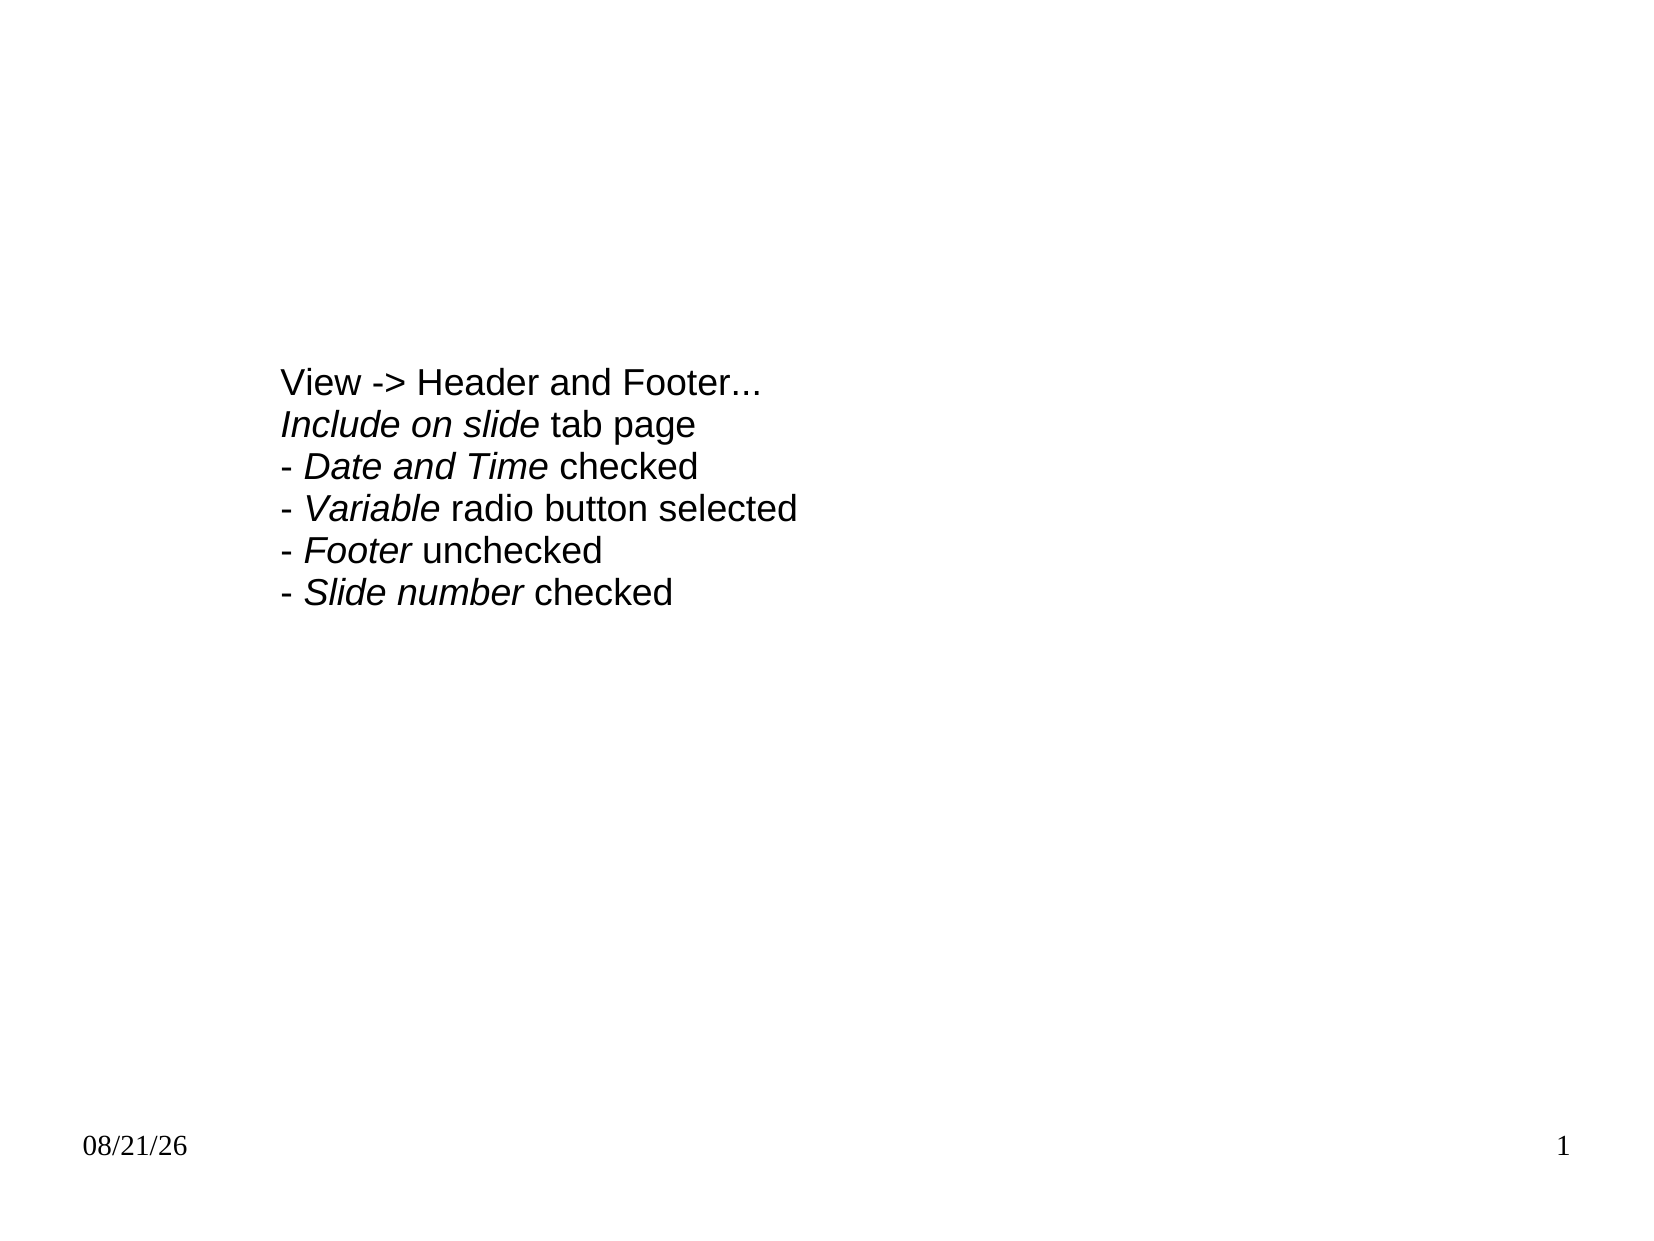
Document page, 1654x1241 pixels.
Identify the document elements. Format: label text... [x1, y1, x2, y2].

text_box View -> Header and Footer... Include on slide tab page - Date and Time checked - Variable radio button selected - Footer unchecked - Slide number checked [265, 354, 1300, 748]
